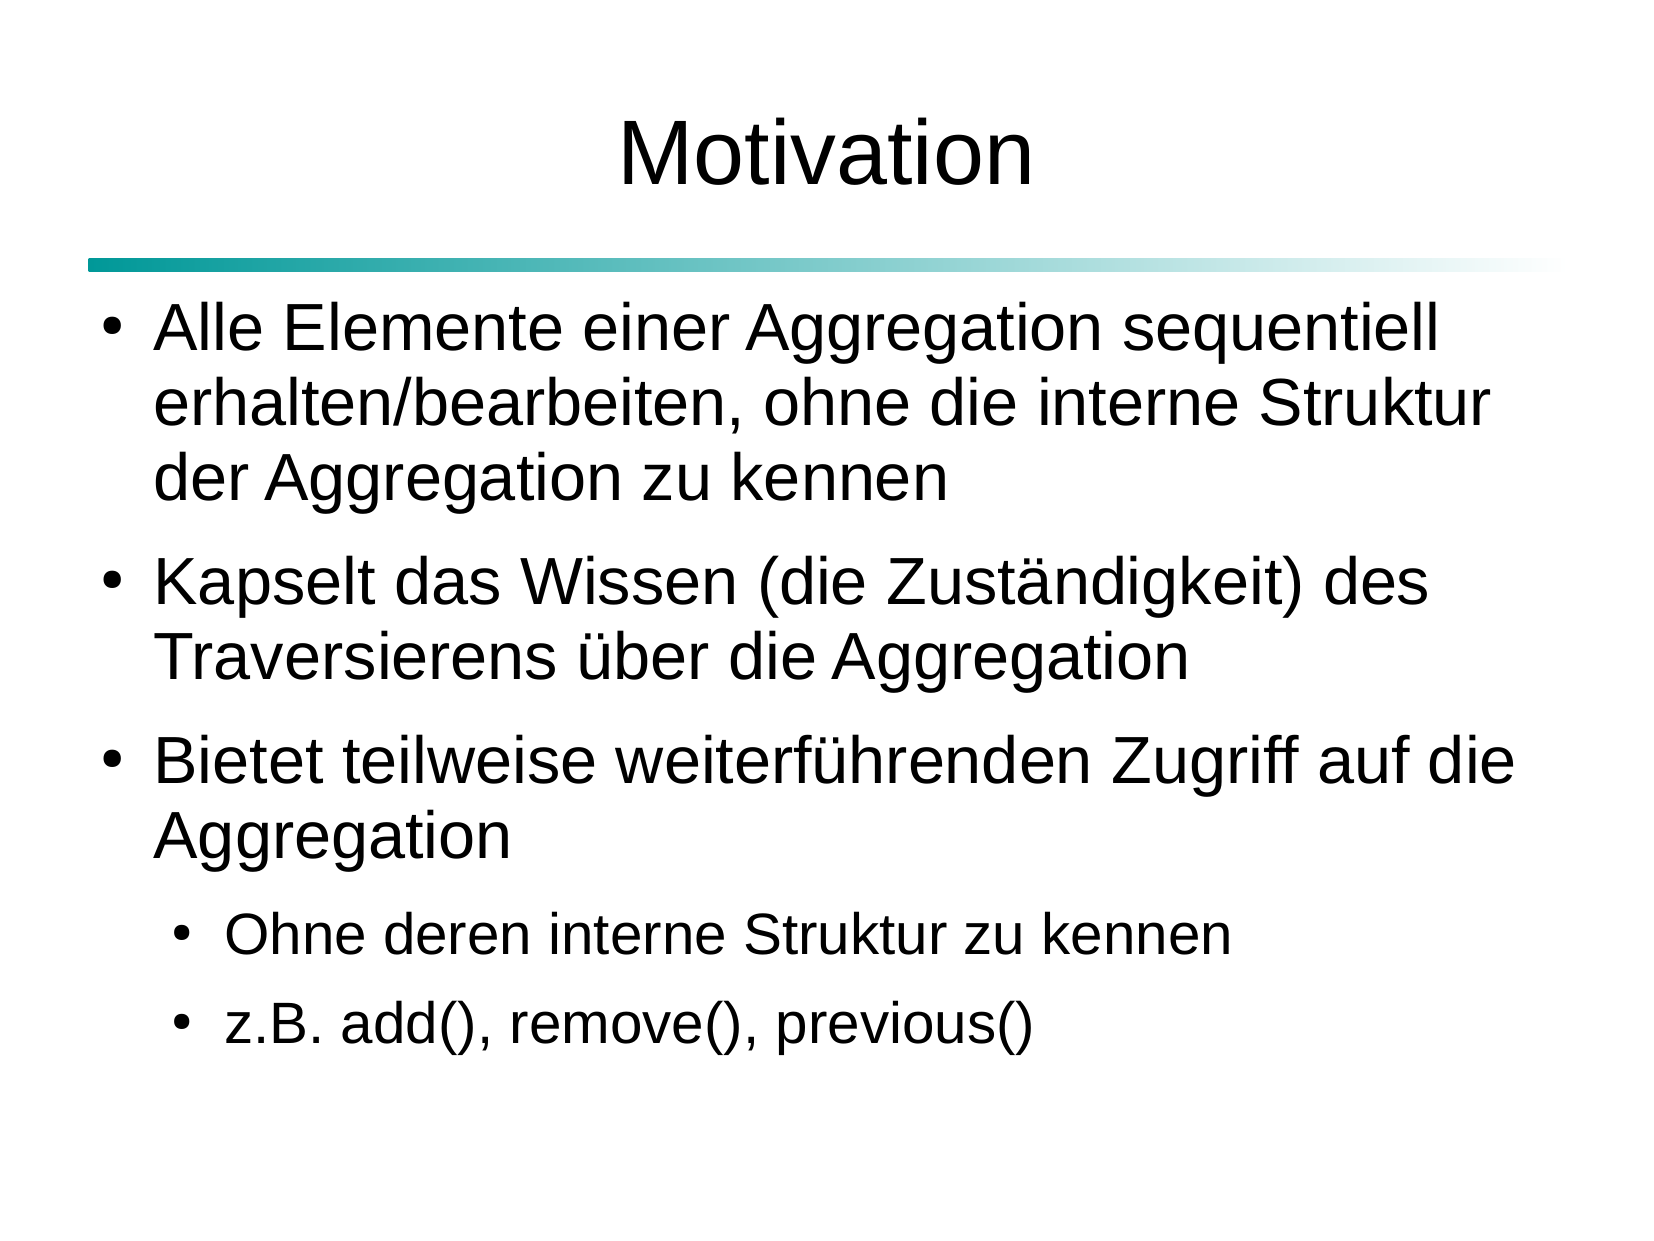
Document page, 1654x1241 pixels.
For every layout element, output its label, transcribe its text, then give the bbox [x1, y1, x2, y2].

title Motivation [82, 49, 1571, 257]
list Alle Elemente einer Aggregation sequentiell erhalten/bearbeiten, ohne die interne Struktur der Aggregation zu kennen Kapselt das Wissen (die Zuständigkeit) des Traversierens über die Aggregation Bietet teilweise weiterführenden Zugriff auf die Aggregation Ohne deren interne Struktur zu kennen z.B. add(), remove(), previous() [82, 290, 1571, 1094]
